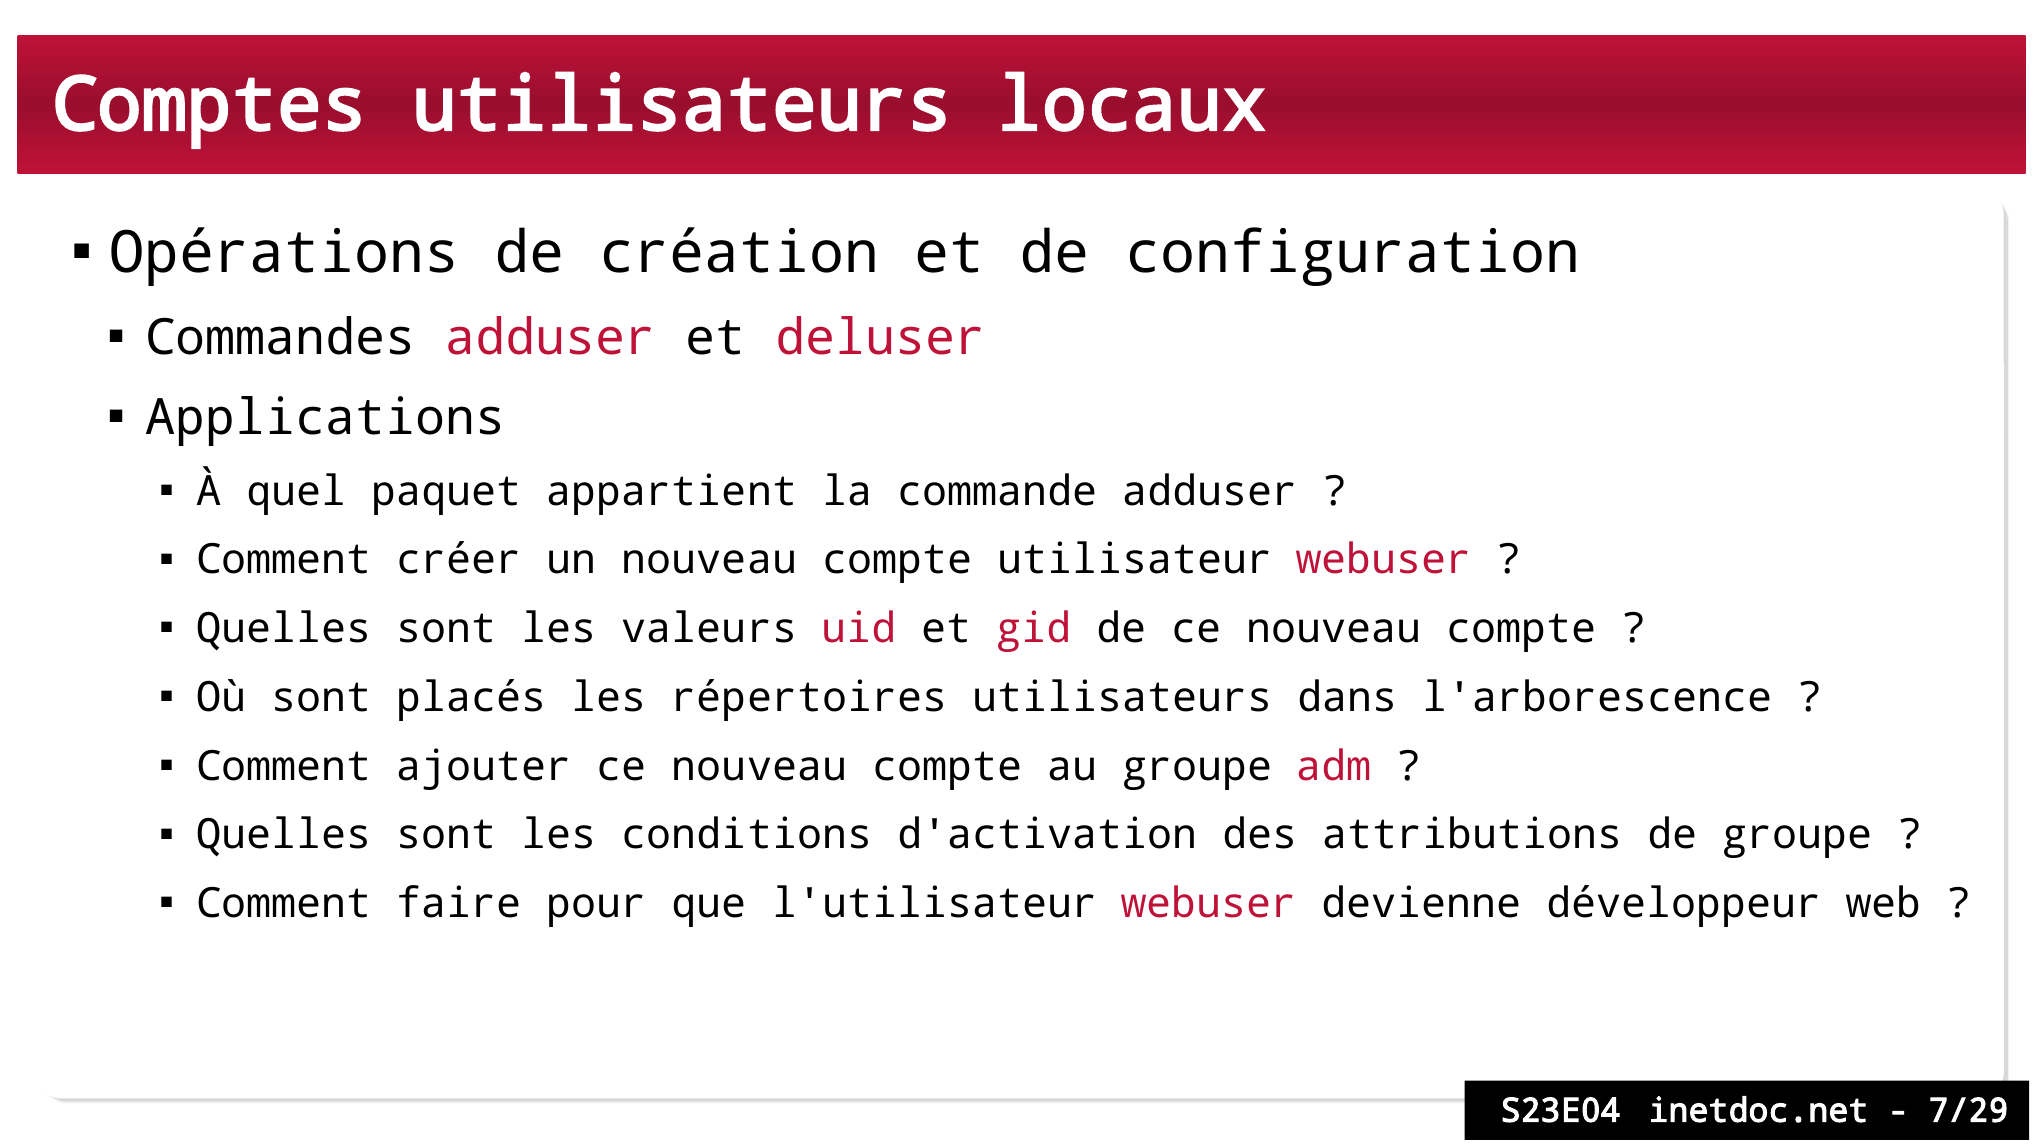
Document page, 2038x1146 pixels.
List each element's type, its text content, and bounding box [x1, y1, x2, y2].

text_box S23E04 inetdoc.net - <numéro>/29 [1464, 1080, 2030, 1140]
text_box Opérations de création et de configuration Commandes adduser et deluser Applications À quel paquet appartient la commande adduser ? Comment créer un nouveau compte utilisateur webuser ? Quelles sont les valeurs uid et gid de ce nouveau compte ? Où sont placés les répertoires utilisateurs dans l'arborescence ? Comment ajouter ce nouveau compte au groupe adm ? Quelles sont les conditions d'activation des attributions de groupe ? Comment faire pour que l'utilisateur webuser devienne développeur web ? [35, 188, 2004, 1099]
text_box Comptes utilisateurs locaux [17, 35, 2026, 174]
